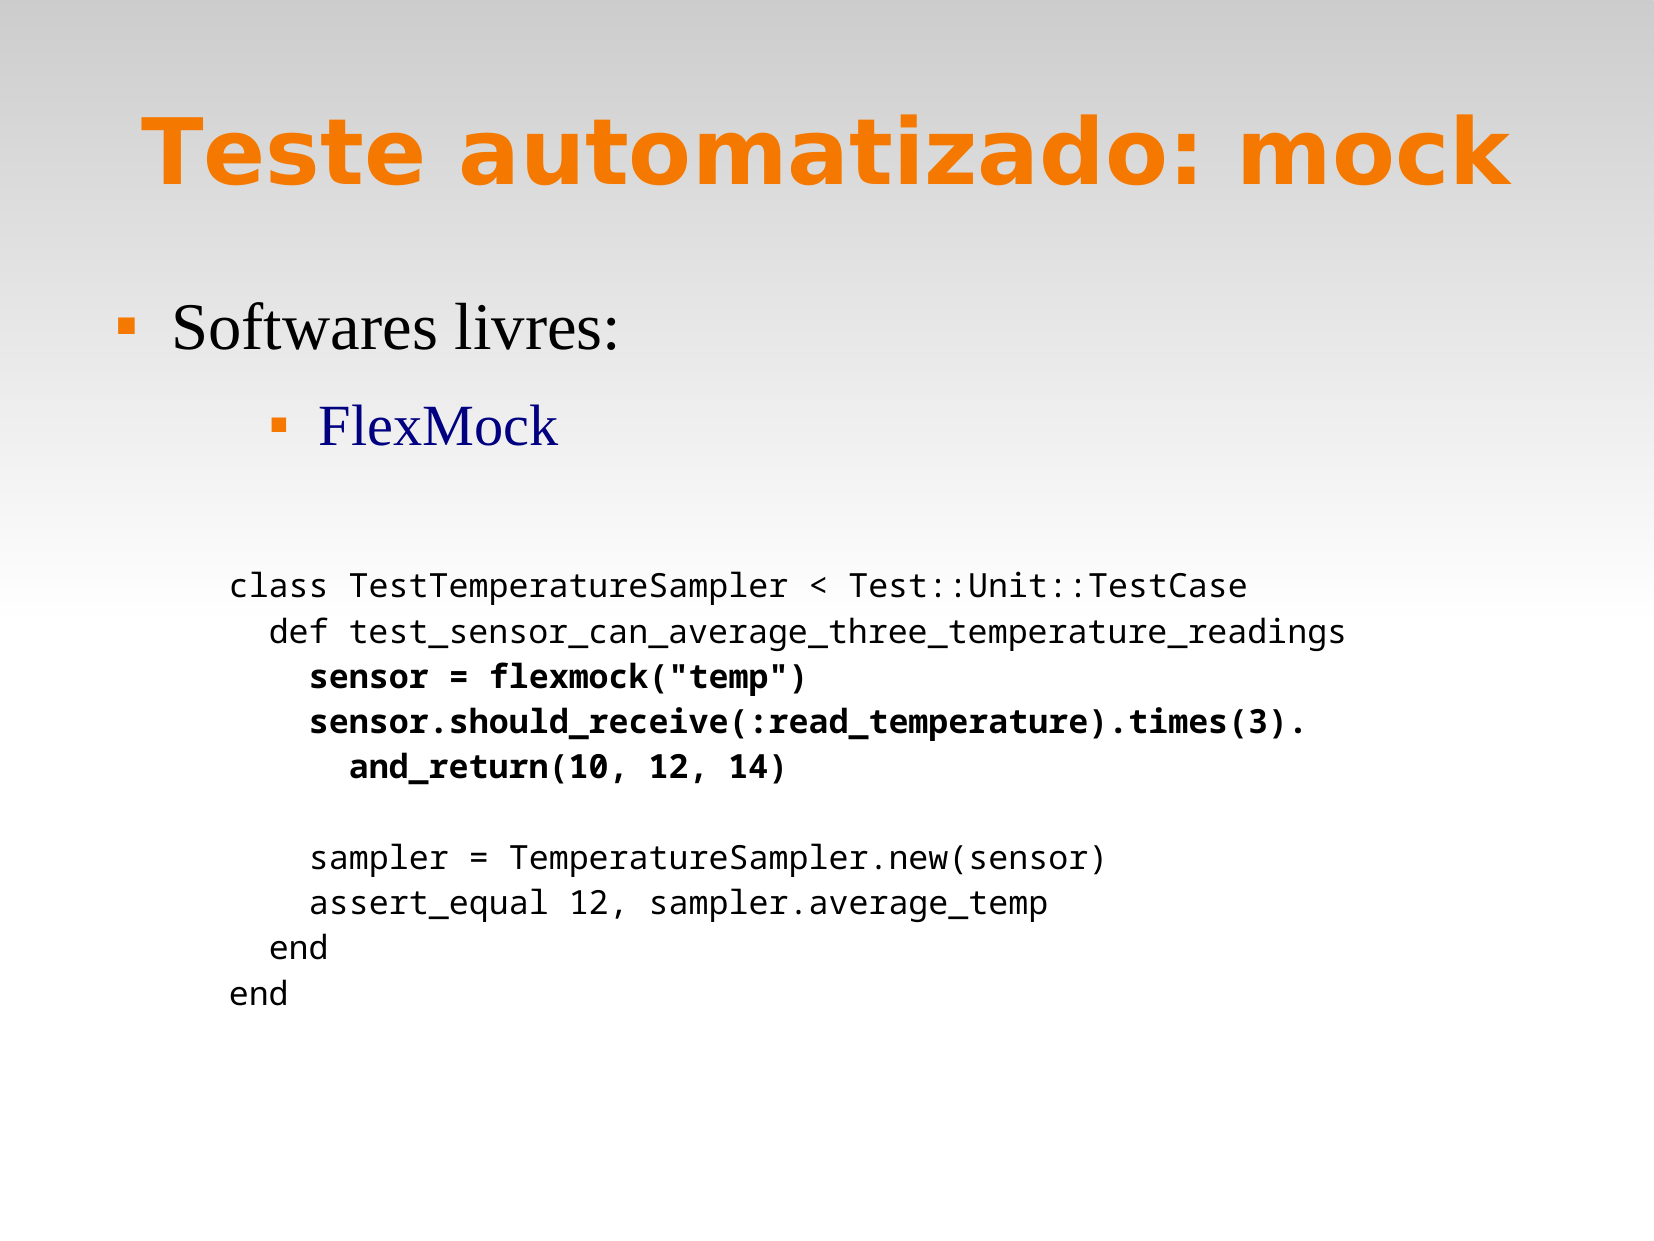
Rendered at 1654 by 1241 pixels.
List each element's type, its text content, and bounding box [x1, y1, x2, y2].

title Teste automatizado: mock [82, 56, 1571, 250]
text_box class TestTemperatureSampler < Test::Unit::TestCase def test_sensor_can_average_three_temperature_readings sensor = flexmock("temp") sensor.should_receive(:read_temperature).times(3). and_return(10, 12, 14) sampler = TemperatureSampler.new(sensor) assert_equal 12, sampler.average_temp end end [214, 555, 1440, 994]
list Softwares livres: FlexMock [82, 290, 1571, 532]
